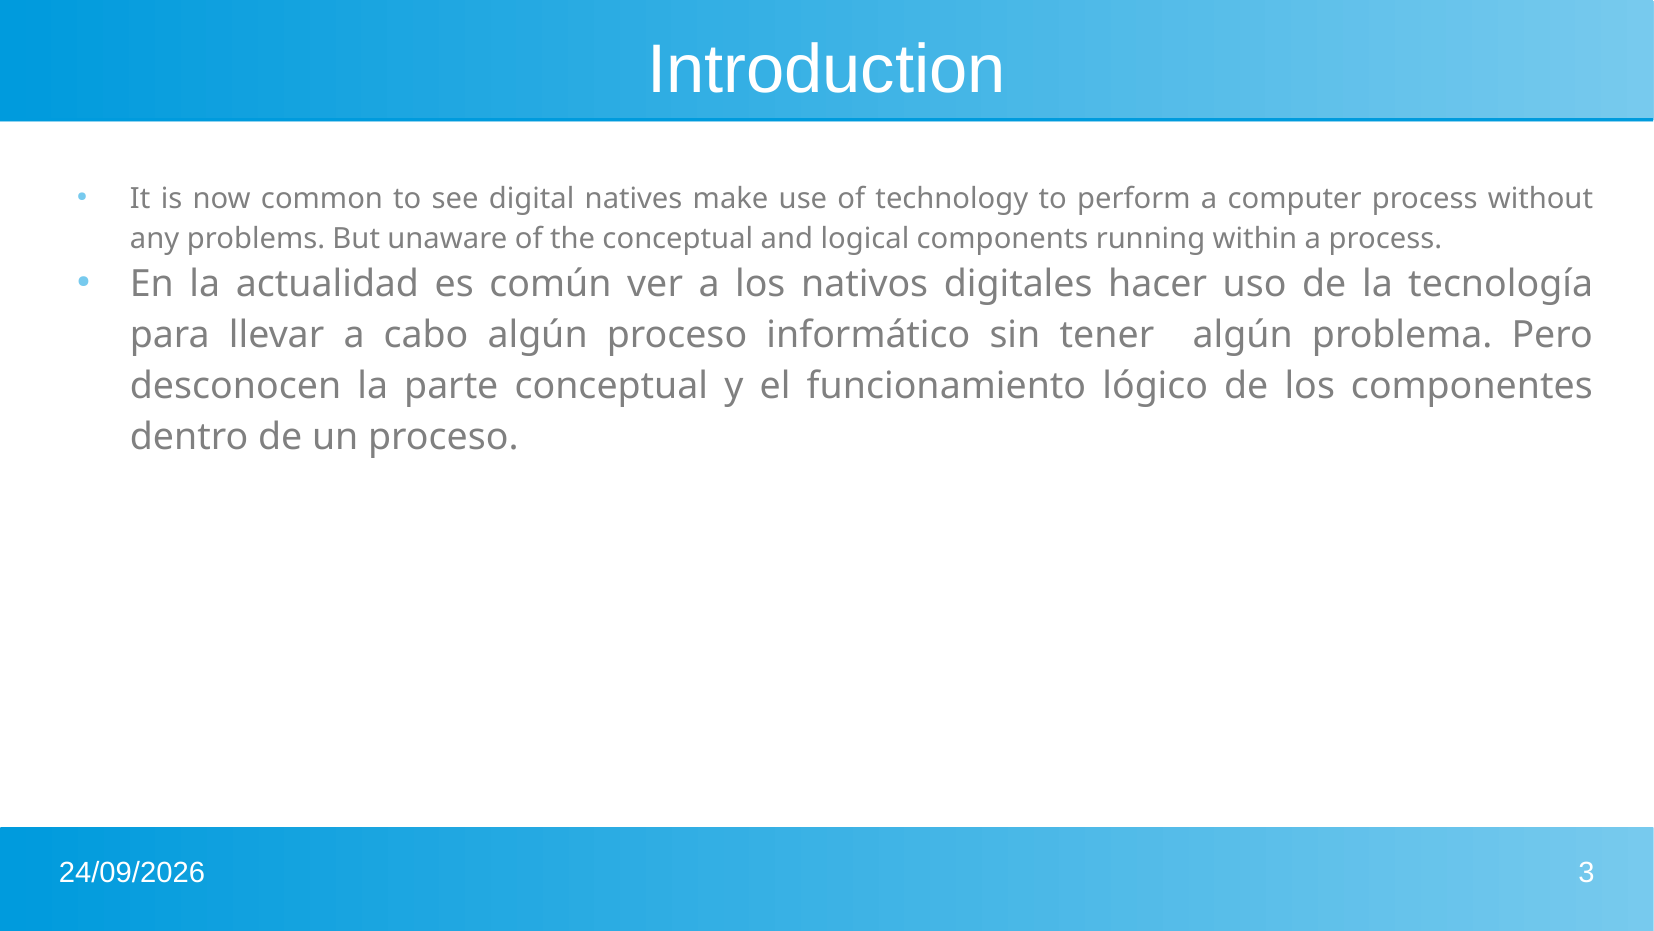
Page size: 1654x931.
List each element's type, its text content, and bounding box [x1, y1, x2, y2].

list It is now common to see digital natives make use of technology to perform a computer process without any problems. But unaware of the conceptual and logical components running within a process. En la actualidad es común ver a los nativos digitales hacer uso de la tecnología para llevar a cabo algún proceso informático sin tener algún problema. Pero desconocen la parte conceptual y el funcionamiento lógico de los componentes dentro de un proceso. [59, 177, 1595, 768]
title Introduction [59, 29, 1595, 108]
